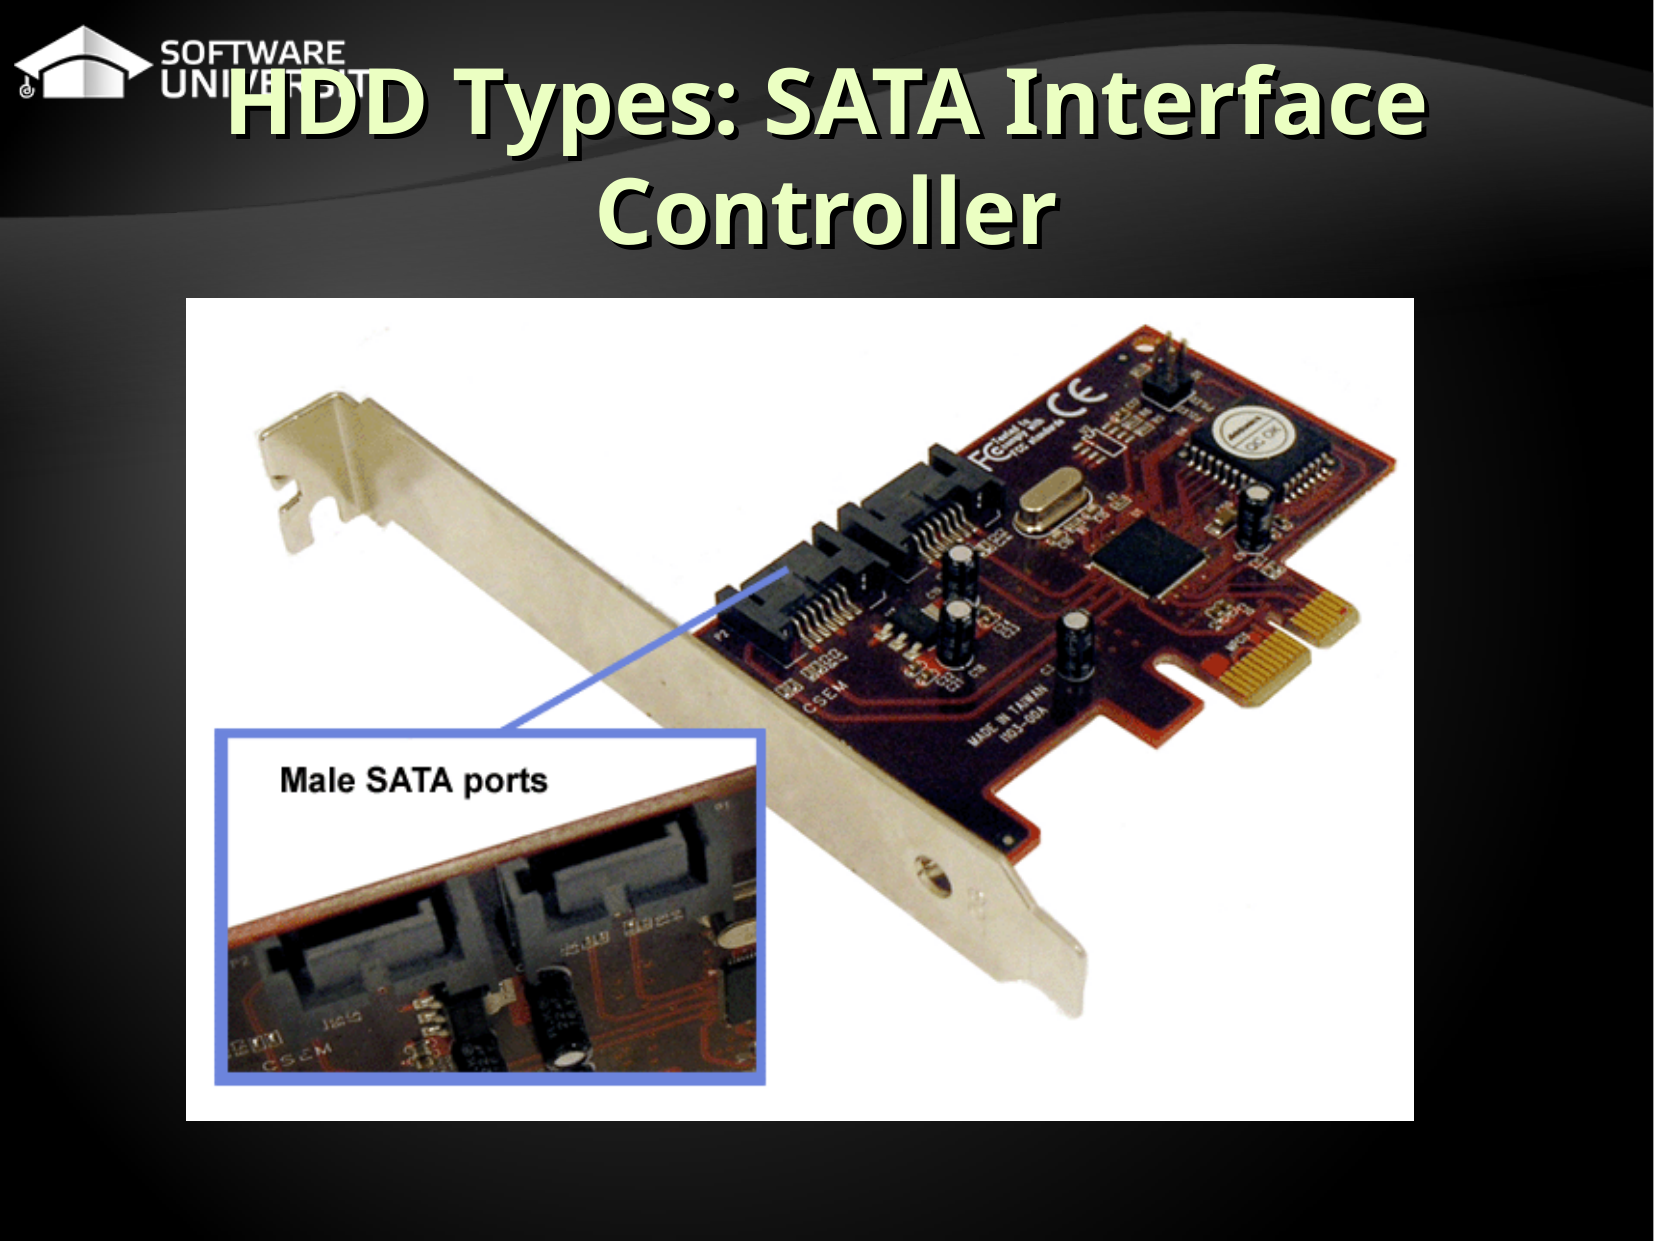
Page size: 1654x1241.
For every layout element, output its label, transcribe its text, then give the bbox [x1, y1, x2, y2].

picture [0, 0, 1654, 1241]
title HDD Types: SATA Interface Controller [82, 97, 1571, 208]
